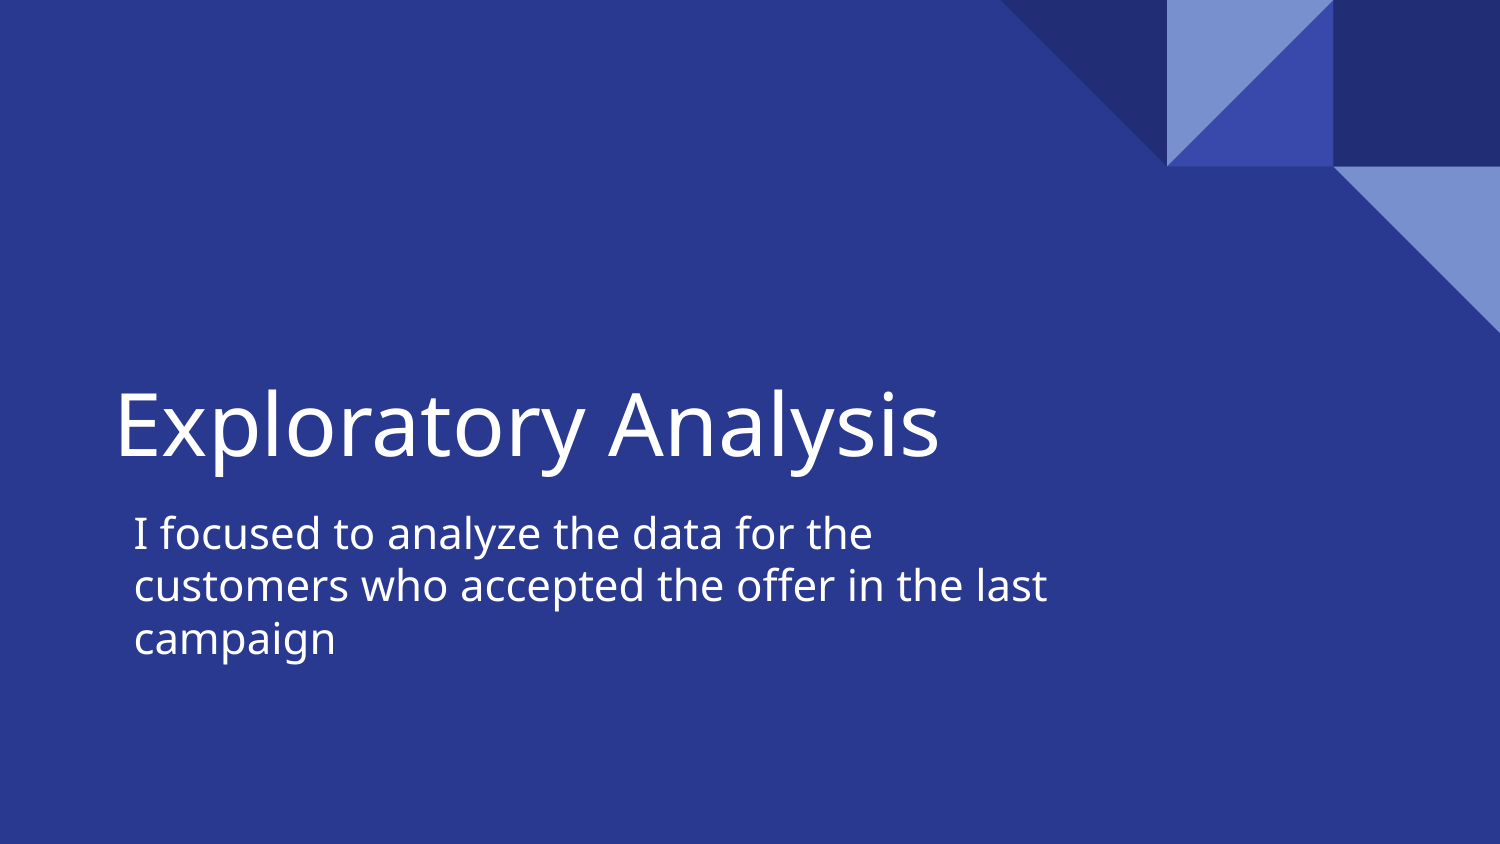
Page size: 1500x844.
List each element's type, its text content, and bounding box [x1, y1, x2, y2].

text_box I focused to analyze the data for the customers who accepted the offer in the last campaign [118, 490, 1082, 679]
title Exploratory Analysis [98, 353, 1447, 491]
